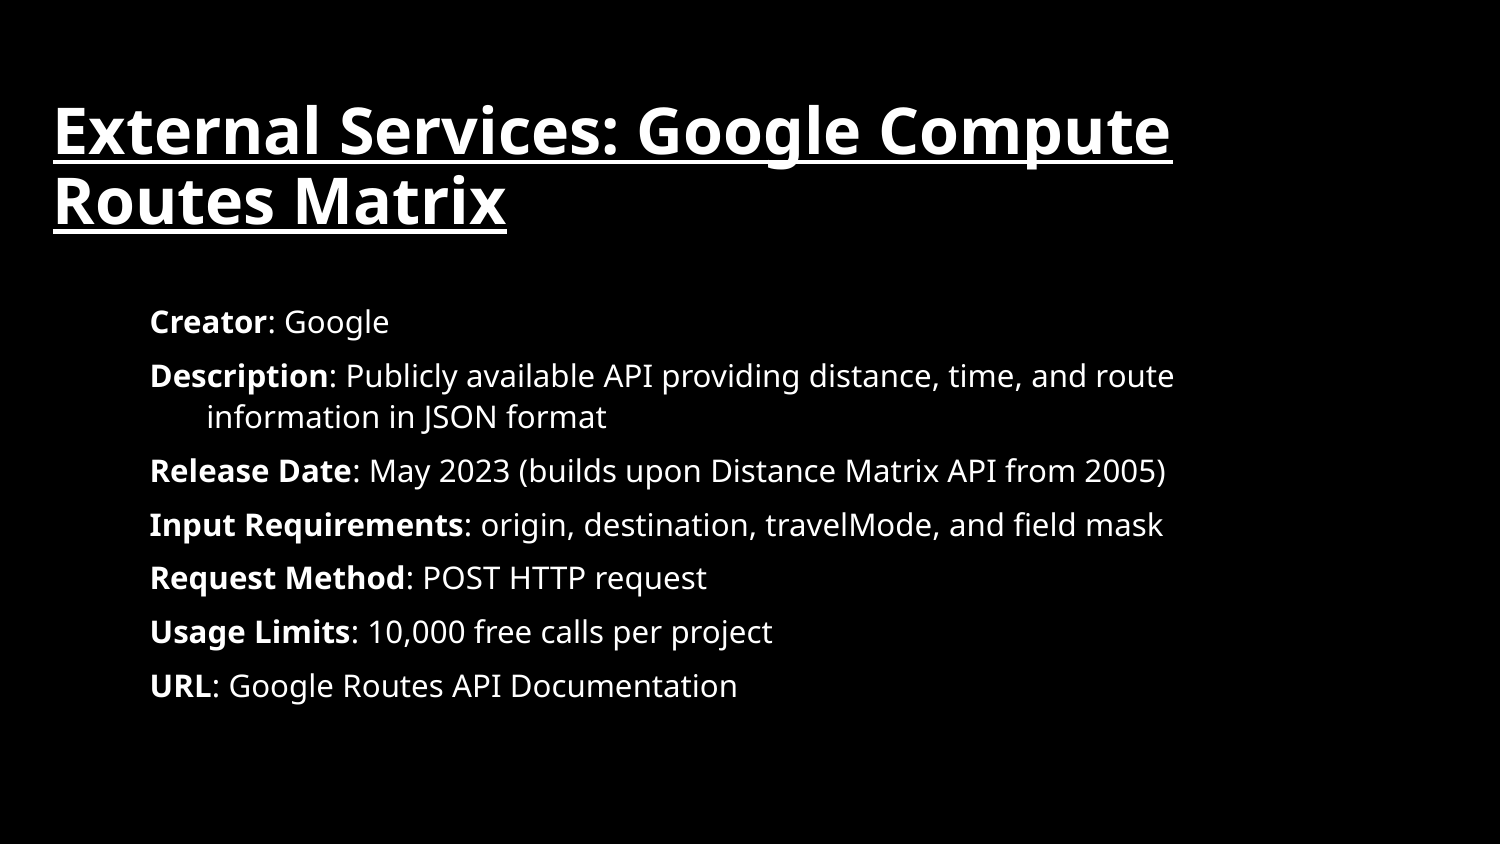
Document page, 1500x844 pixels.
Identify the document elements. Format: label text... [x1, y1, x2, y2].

list Creator: Google Description: Publicly available API providing distance, time, and route information in JSON format Release Date: May 2023 (builds upon Distance Matrix API from 2005) Input Requirements: origin, destination, travelMode, and field mask Request Method: POST HTTP request Usage Limits: 10,000 free calls per project URL: Google Routes API Documentation [41, 283, 1267, 760]
title External Services: Google Compute Routes Matrix [37, 76, 1263, 254]
